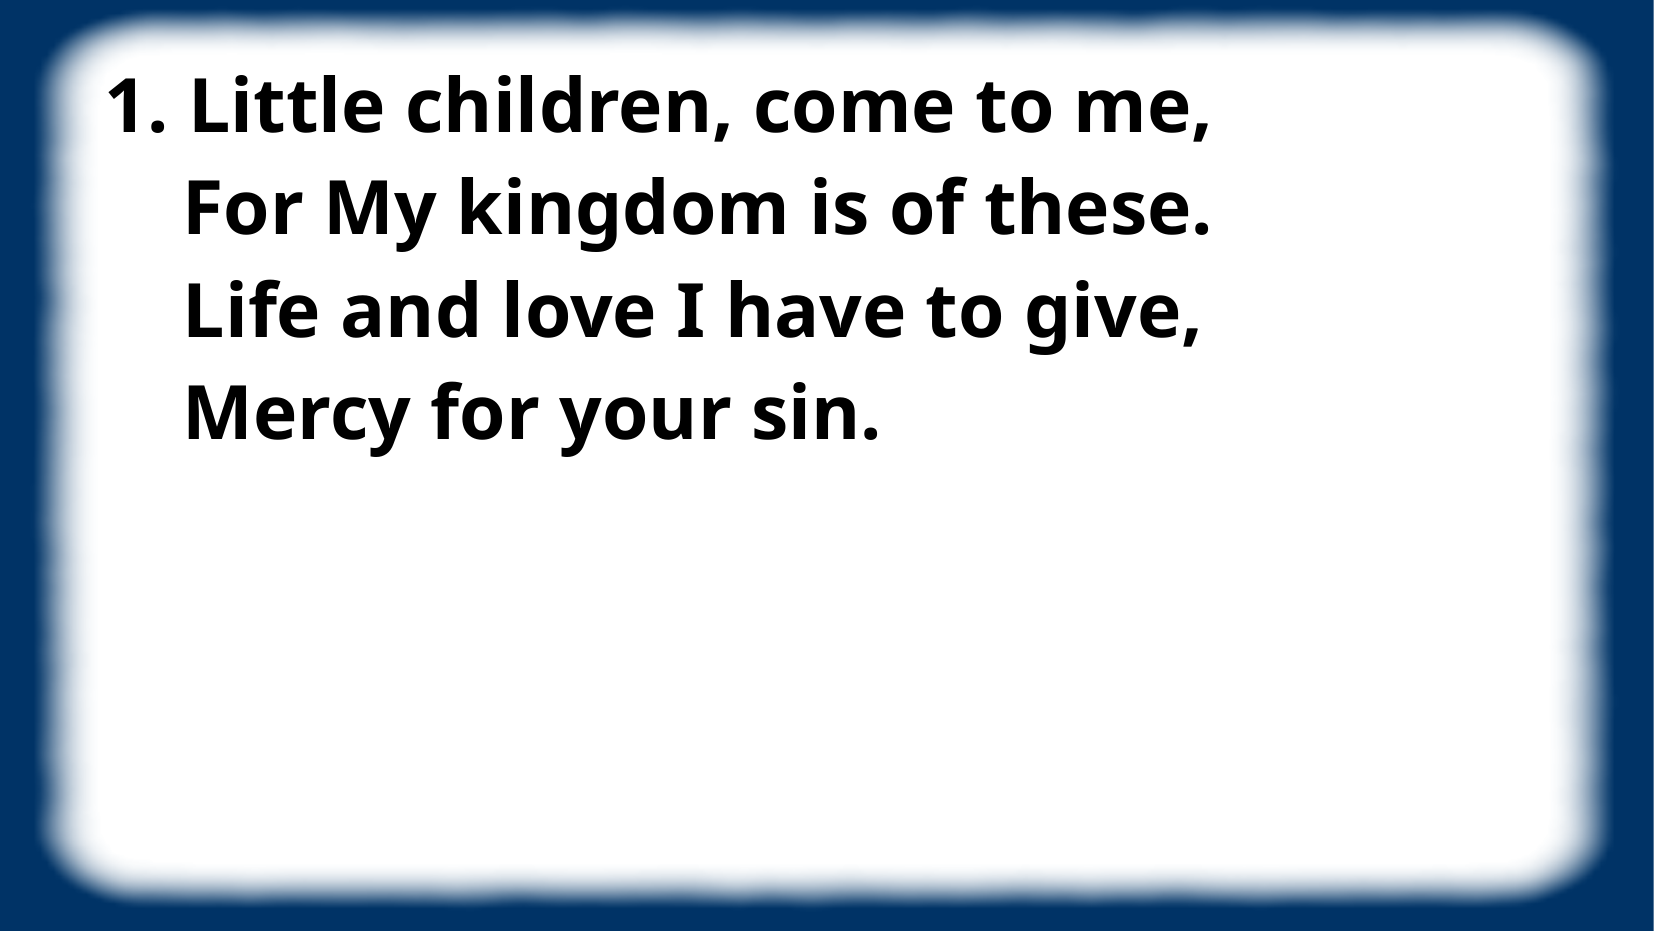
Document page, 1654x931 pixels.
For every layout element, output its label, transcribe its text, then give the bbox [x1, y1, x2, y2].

text_box 1. Little children, come to me, For My kingdom is of these. Life and love I have to give, Mercy for your sin. [90, 45, 1561, 460]
picture [0, 0, 1654, 931]
